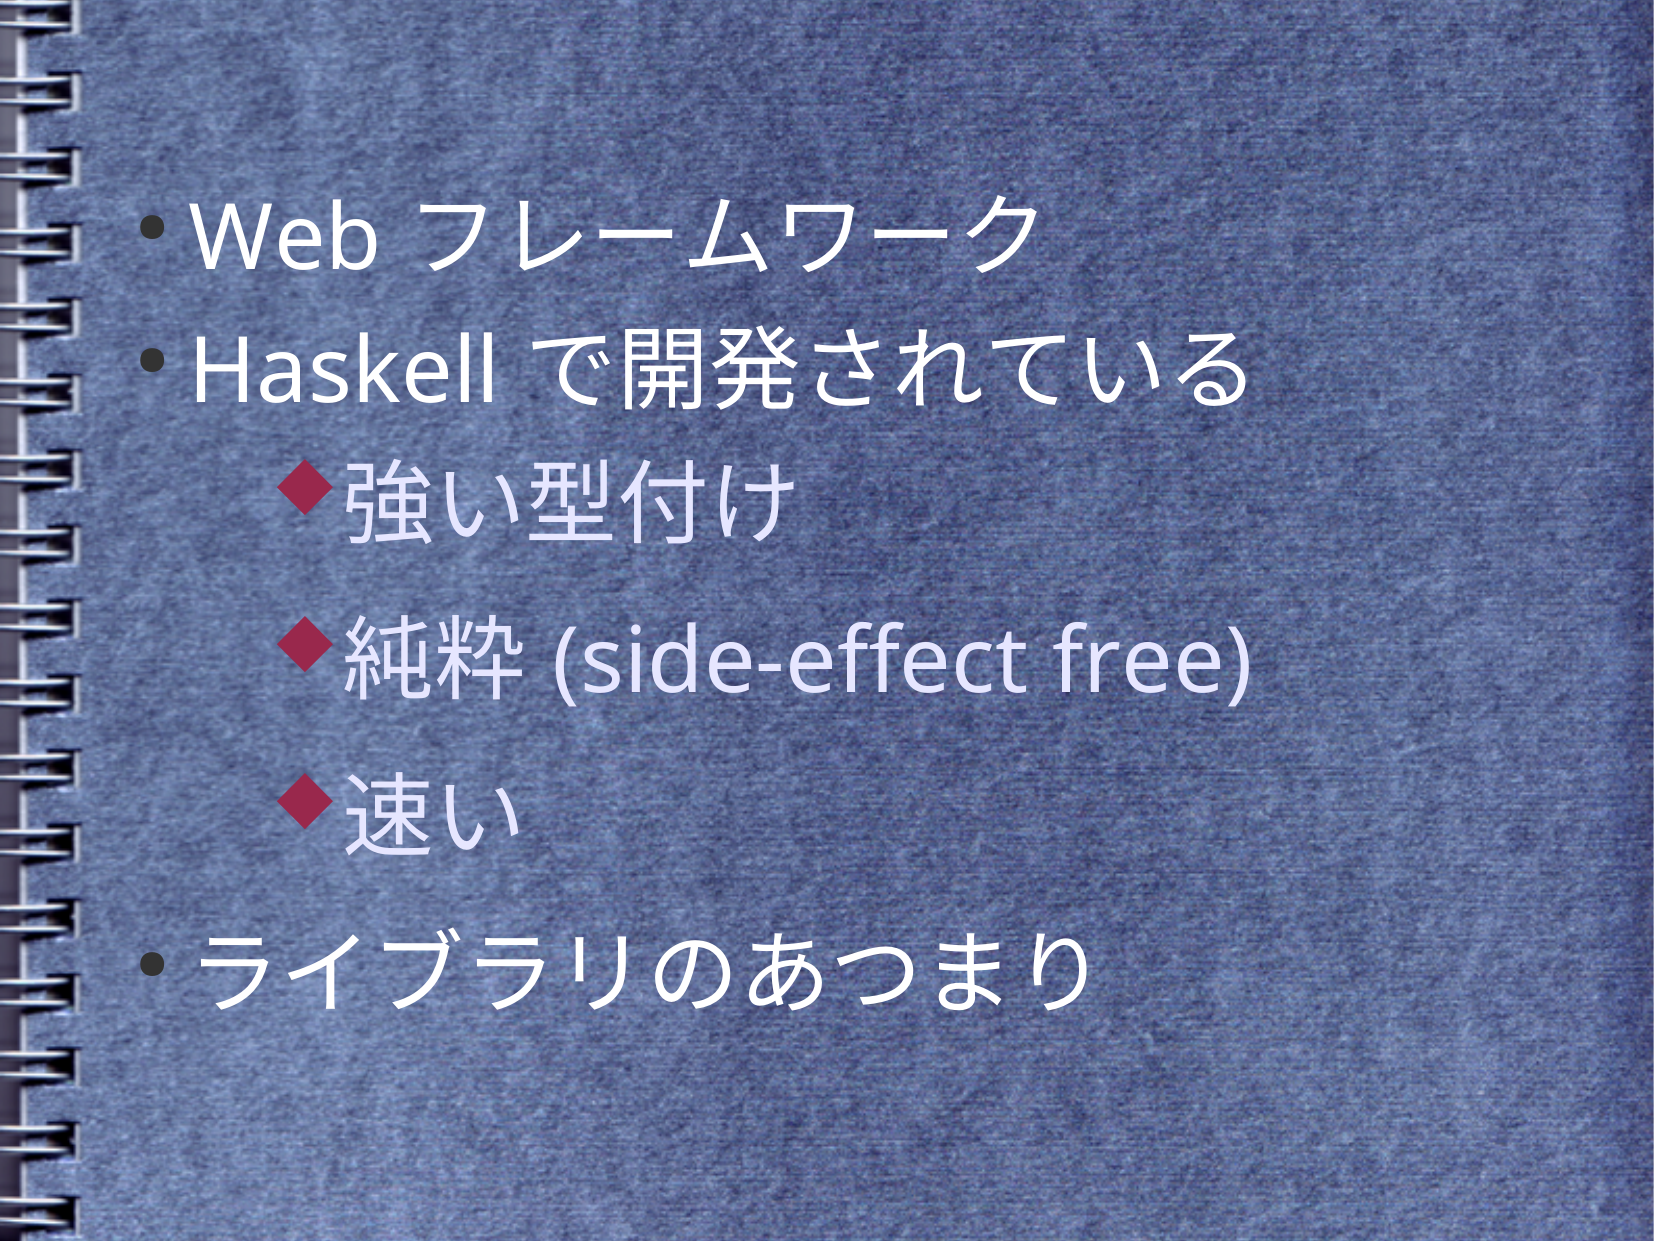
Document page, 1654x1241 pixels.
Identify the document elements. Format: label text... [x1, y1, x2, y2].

list Webフレームワーク Haskellで開発されている 強い型付け 純粋(side-effect free) 速い ライブラリのあつまり [118, 162, 1607, 1052]
picture [0, 0, 1654, 1241]
